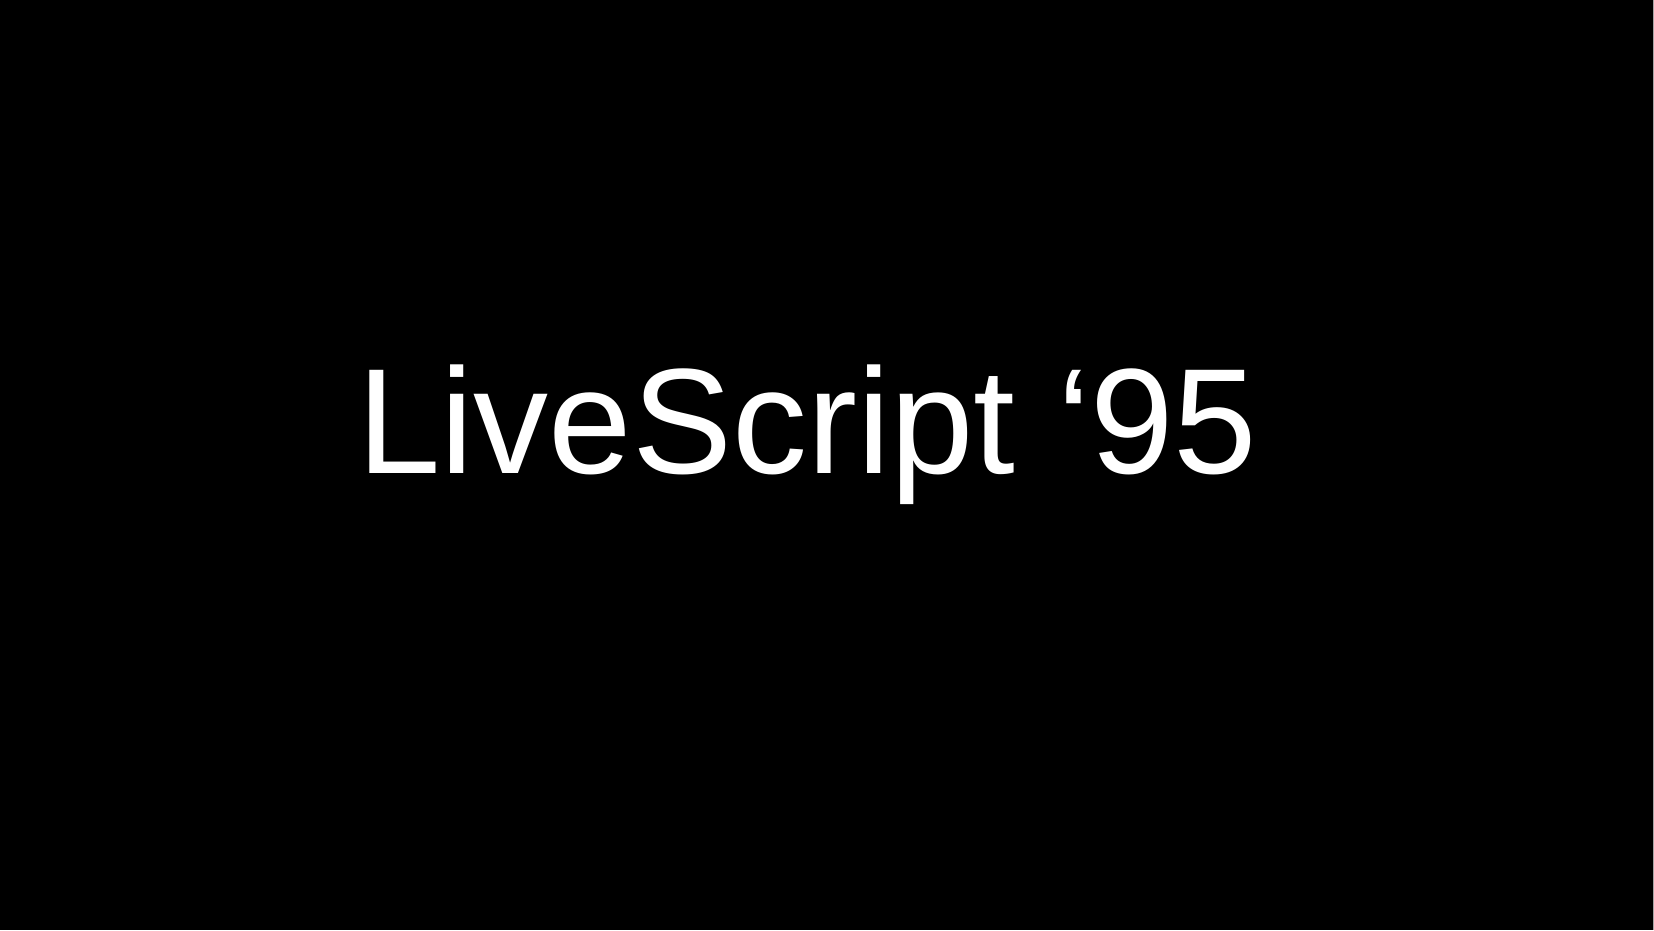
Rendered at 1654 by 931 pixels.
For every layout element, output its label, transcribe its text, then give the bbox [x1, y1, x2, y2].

text_box LiveScript ‘95 [342, 330, 1338, 514]
